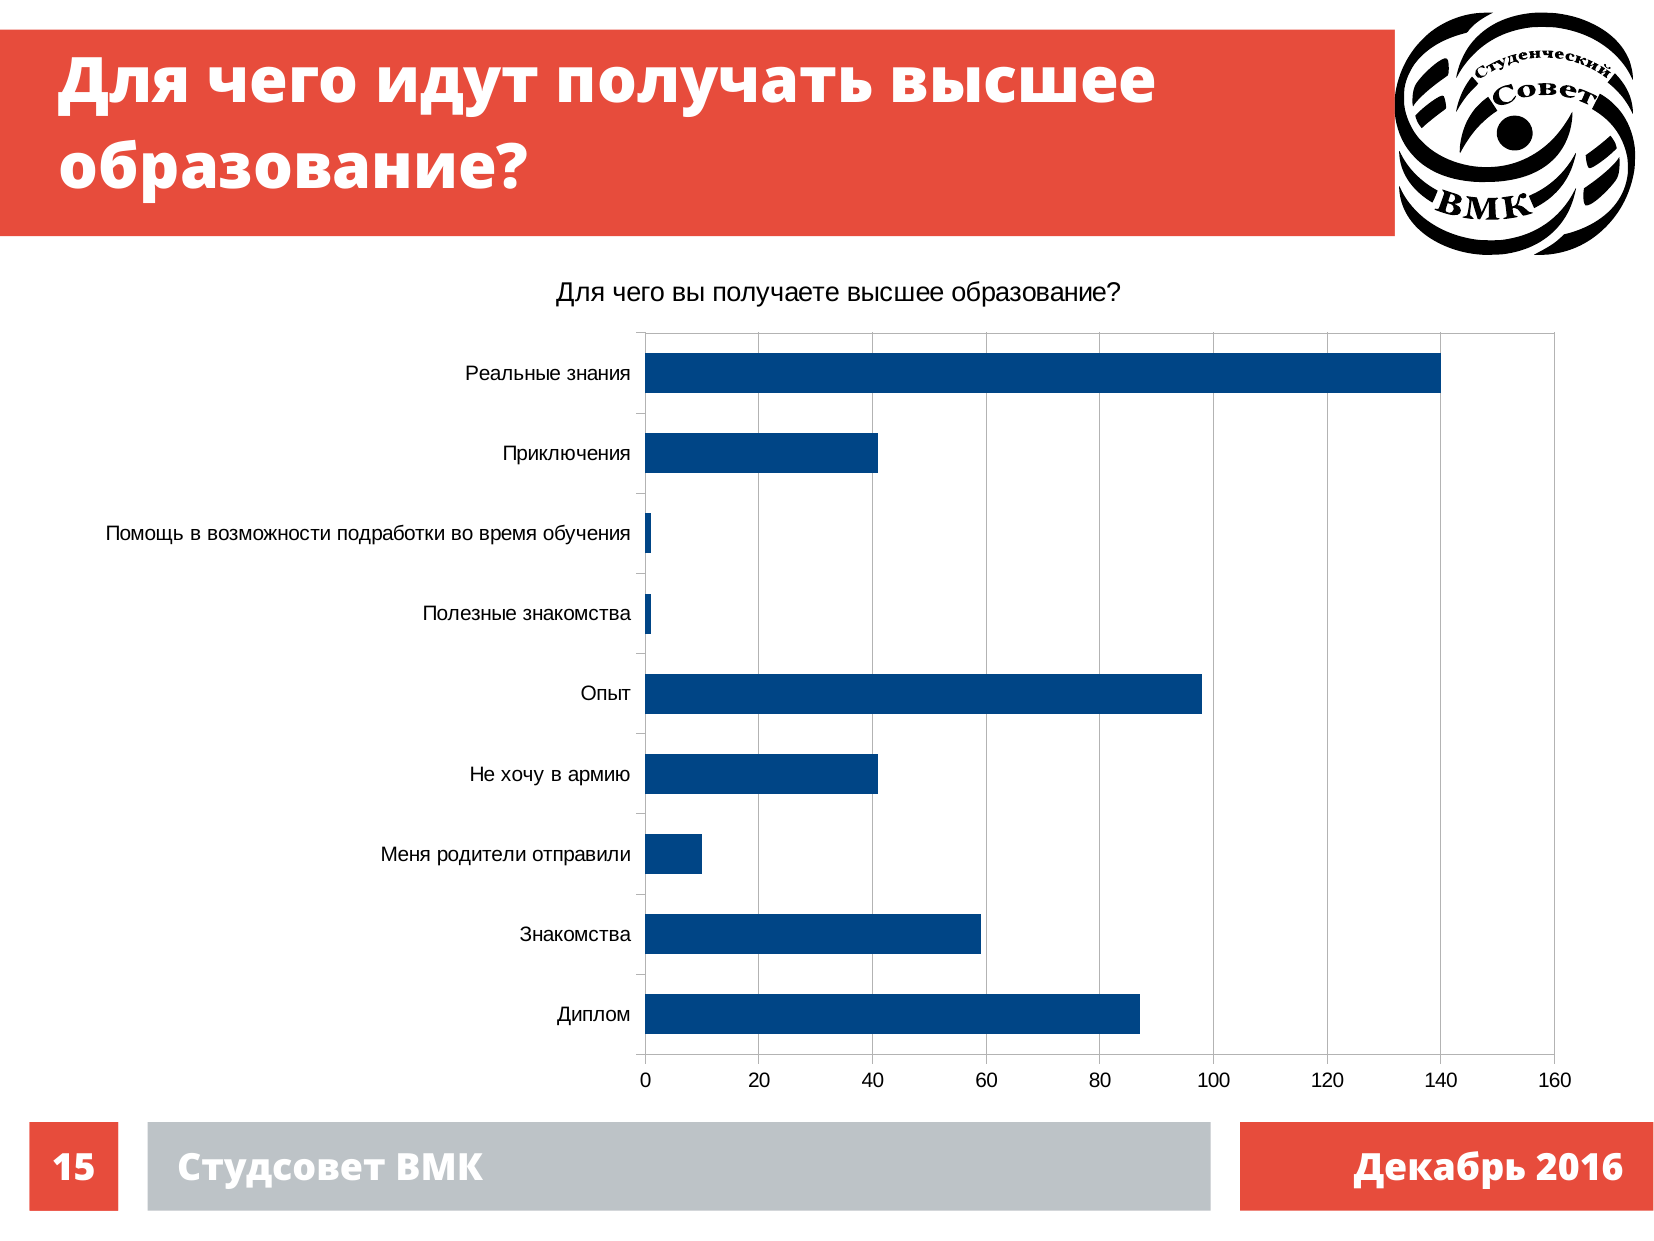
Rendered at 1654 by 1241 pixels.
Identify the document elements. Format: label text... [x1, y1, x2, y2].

chart [75, 244, 1602, 1111]
title Для чего идут получать высшее образование? [59, 59, 1394, 207]
picture [1394, 12, 1636, 255]
